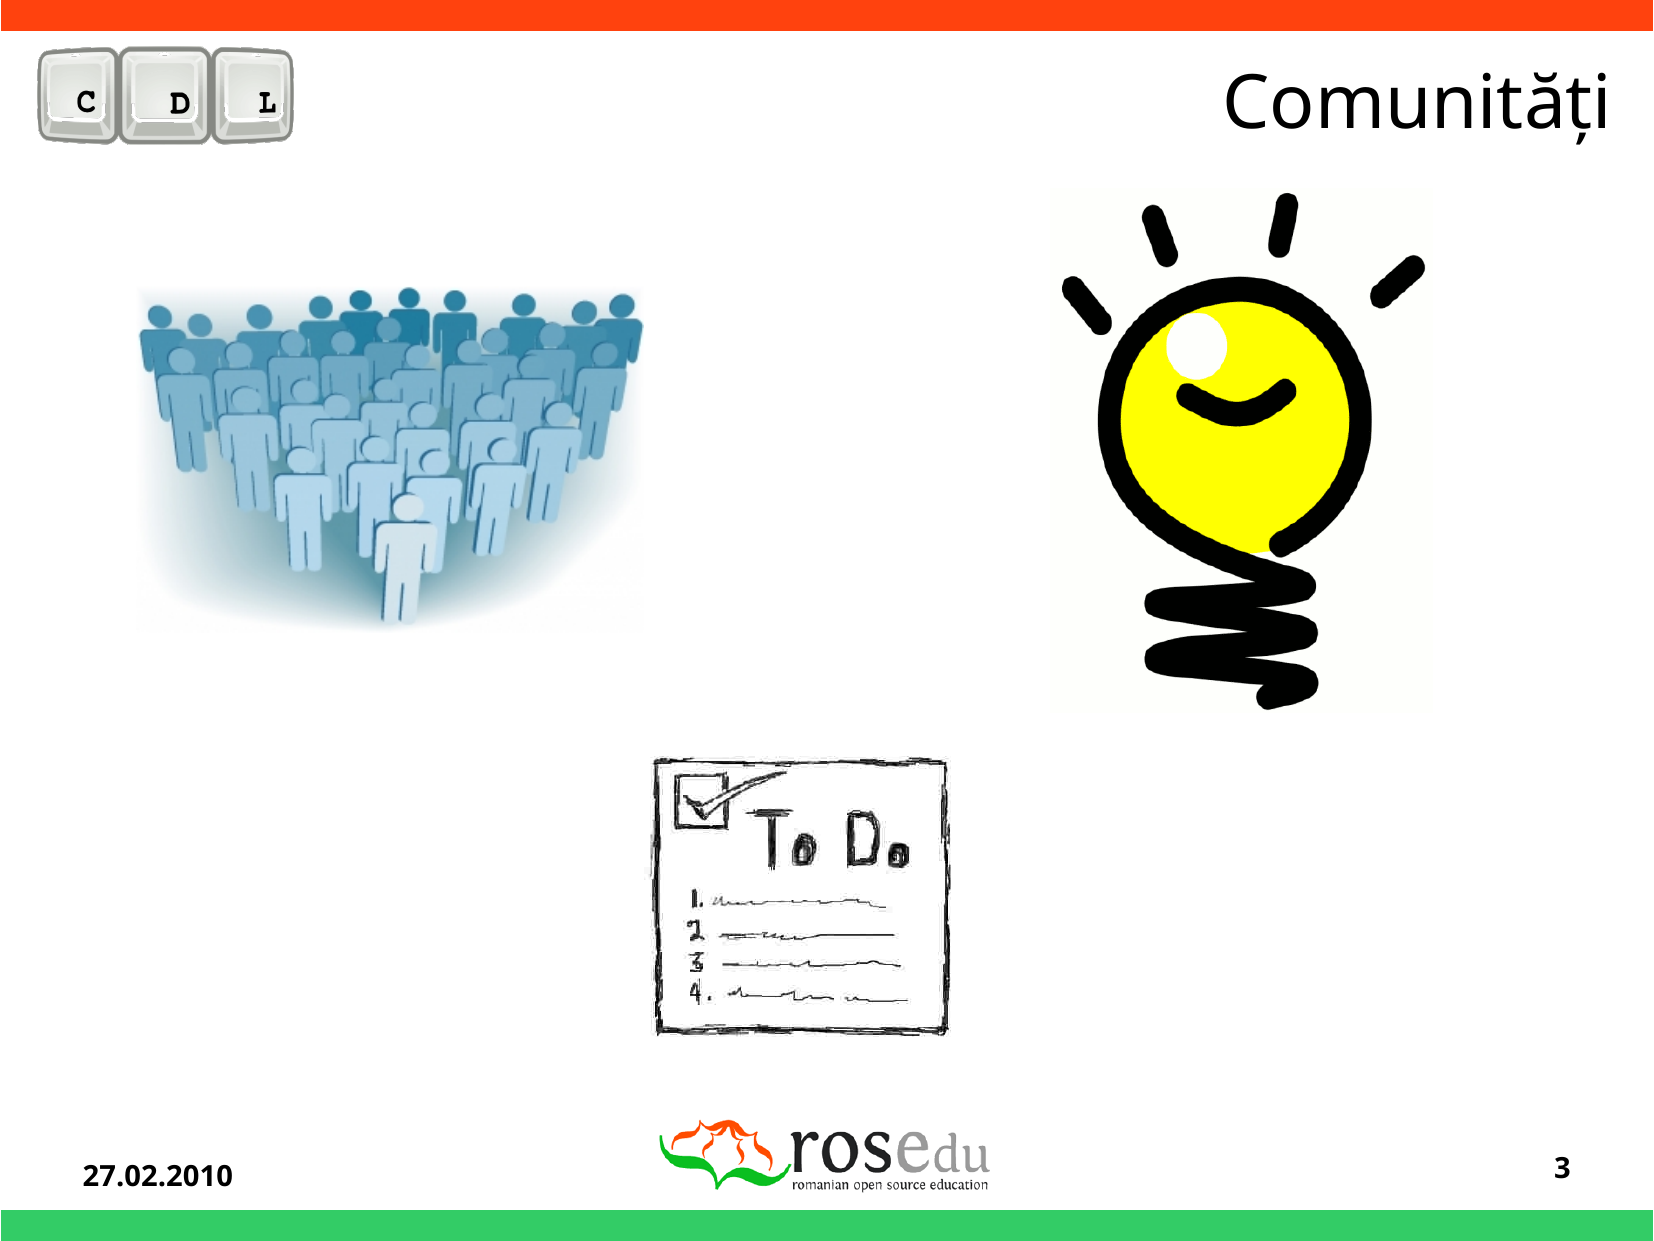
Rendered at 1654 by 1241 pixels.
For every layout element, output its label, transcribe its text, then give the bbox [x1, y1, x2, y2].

picture [1050, 188, 1433, 713]
picture [136, 286, 644, 633]
picture [37, 46, 294, 145]
title Comunități [300, 52, 1613, 146]
picture [656, 1104, 1005, 1209]
picture [637, 749, 964, 1046]
